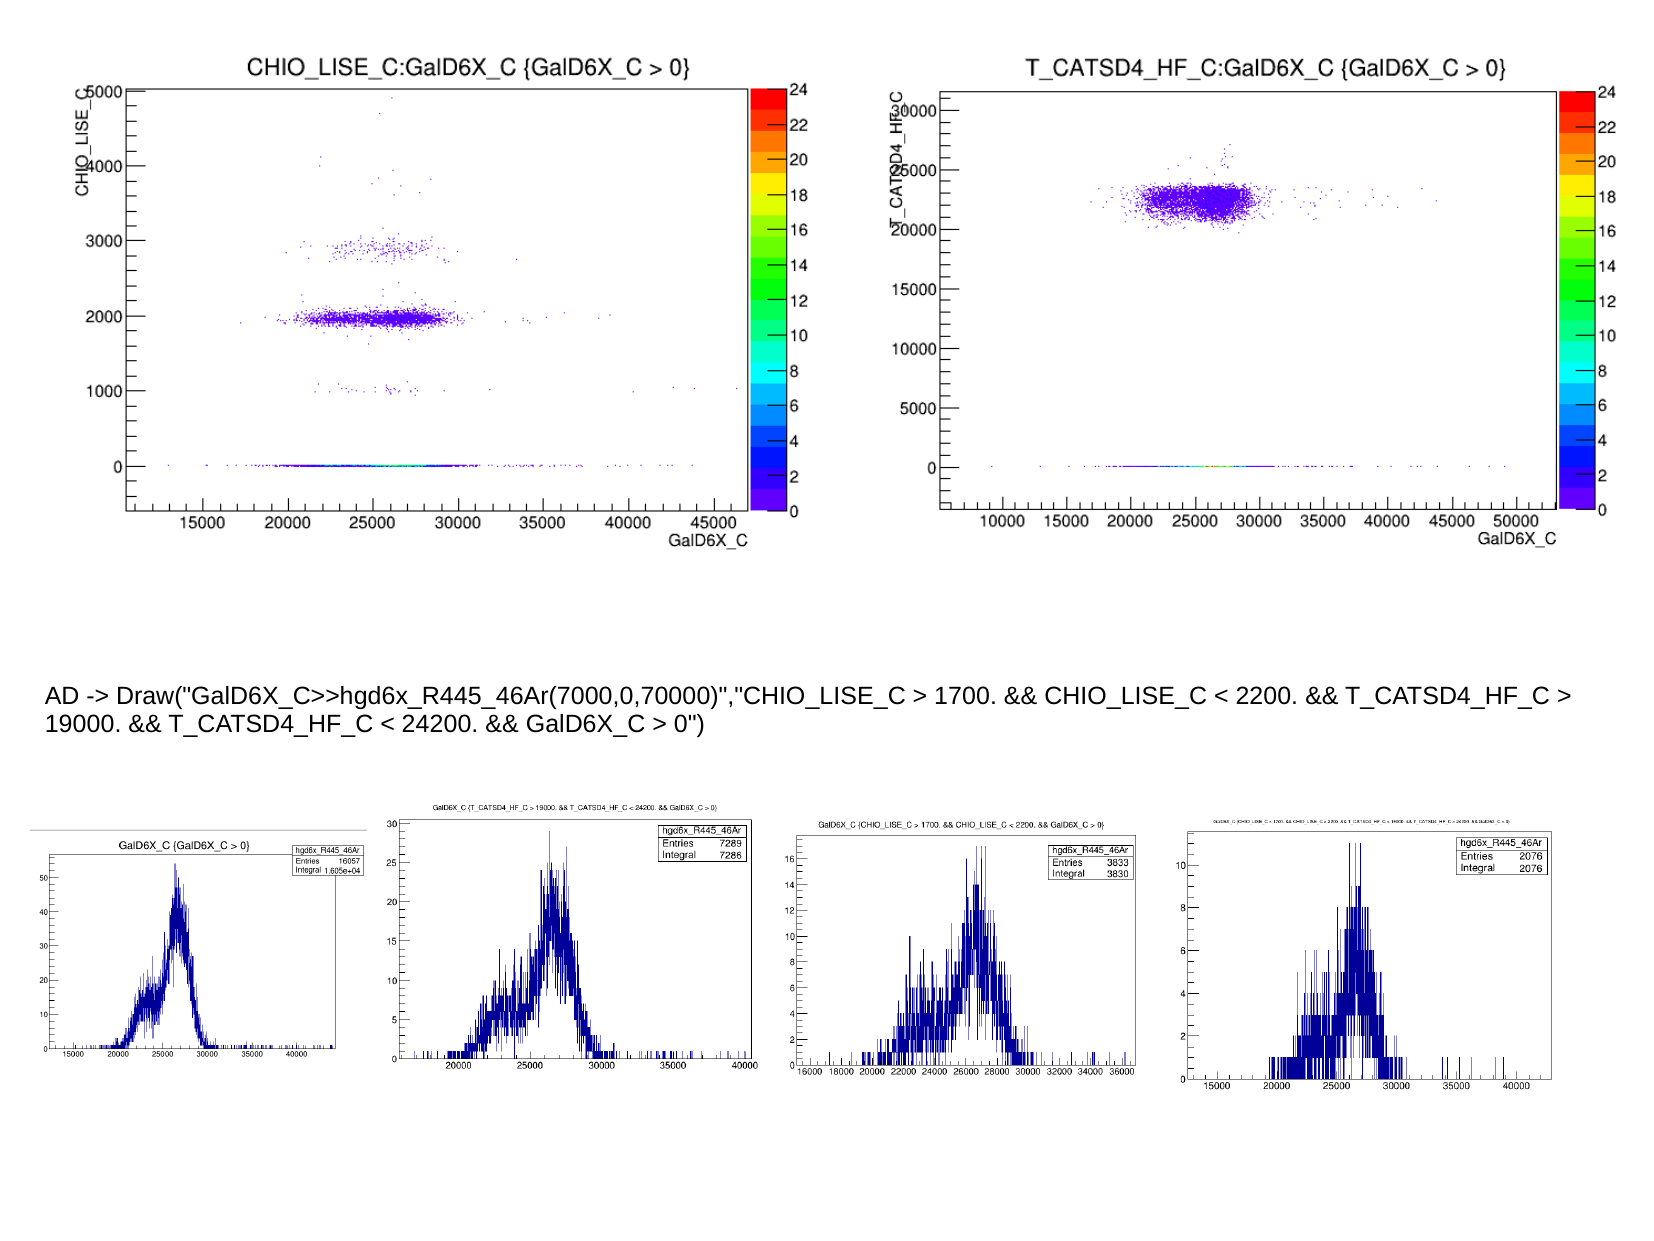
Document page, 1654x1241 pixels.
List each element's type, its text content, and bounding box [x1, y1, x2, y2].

picture [60, 44, 814, 556]
picture [372, 794, 1146, 1082]
picture [870, 46, 1621, 553]
picture [1167, 809, 1563, 1096]
picture [30, 829, 367, 1065]
text_box AD -> Draw("GalD6X_C>>hgd6x_R445_46Ar(7000,0,70000)","CHIO_LISE_C > 1700. && CHIO_LISE_C < 2200. && T_CATSD4_HF_C > 19000. && T_CATSD4_HF_C < 24200. && GalD6X_C > 0") [30, 674, 1638, 802]
